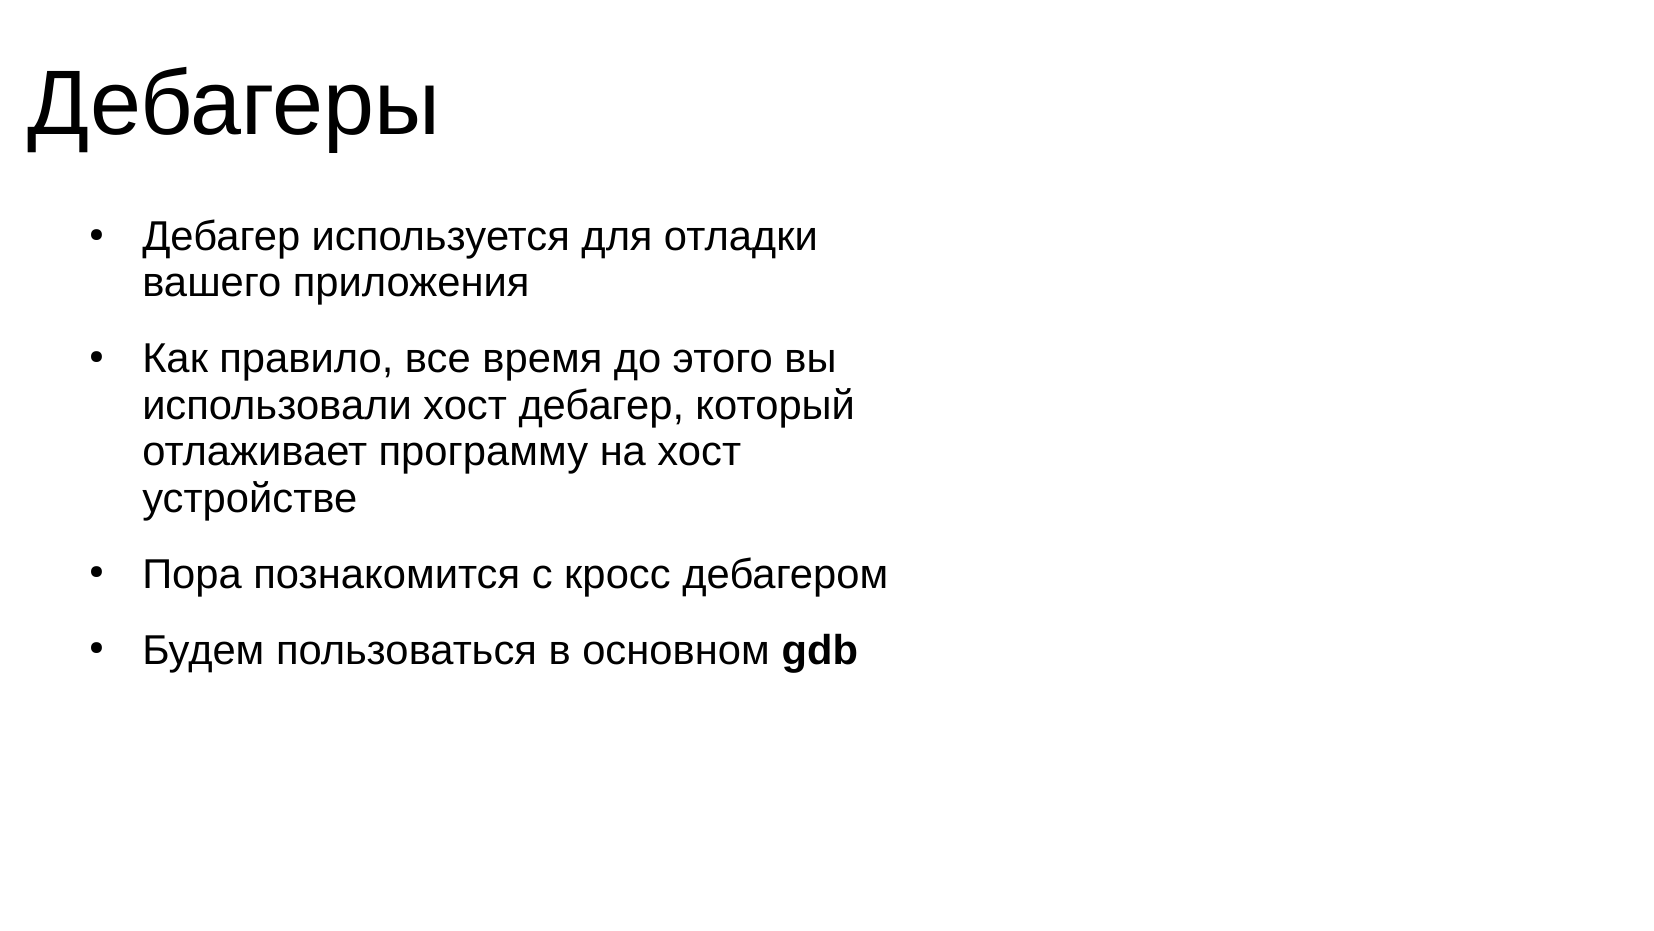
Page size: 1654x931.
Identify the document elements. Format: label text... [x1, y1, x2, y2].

list Дебагер используется для отладки вашего приложения Как правило, все время до этого вы использовали хост дебагер, который отлаживает программу на хост устройстве Пора познакомится с кросс дебагером Будем пользоваться в основном gdb [71, 212, 916, 827]
title Дебагеры [27, 25, 1517, 181]
